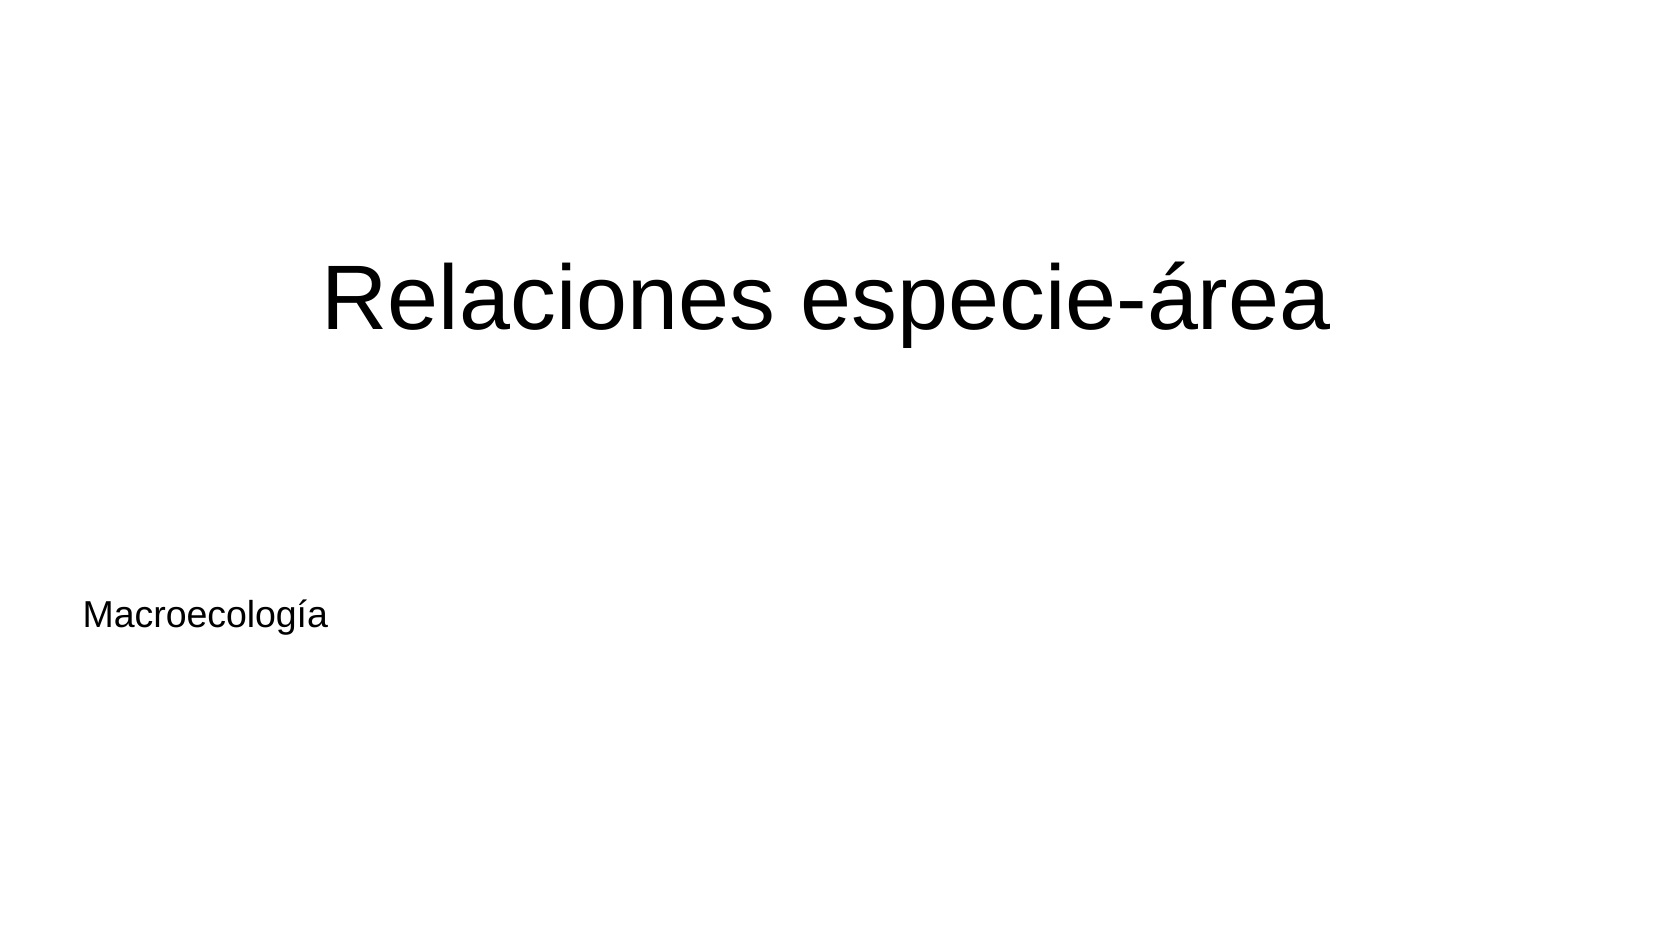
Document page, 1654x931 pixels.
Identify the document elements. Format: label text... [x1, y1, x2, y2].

subtitle Macroecología [82, 472, 1571, 758]
title Relaciones especie-área [82, 195, 1571, 401]
